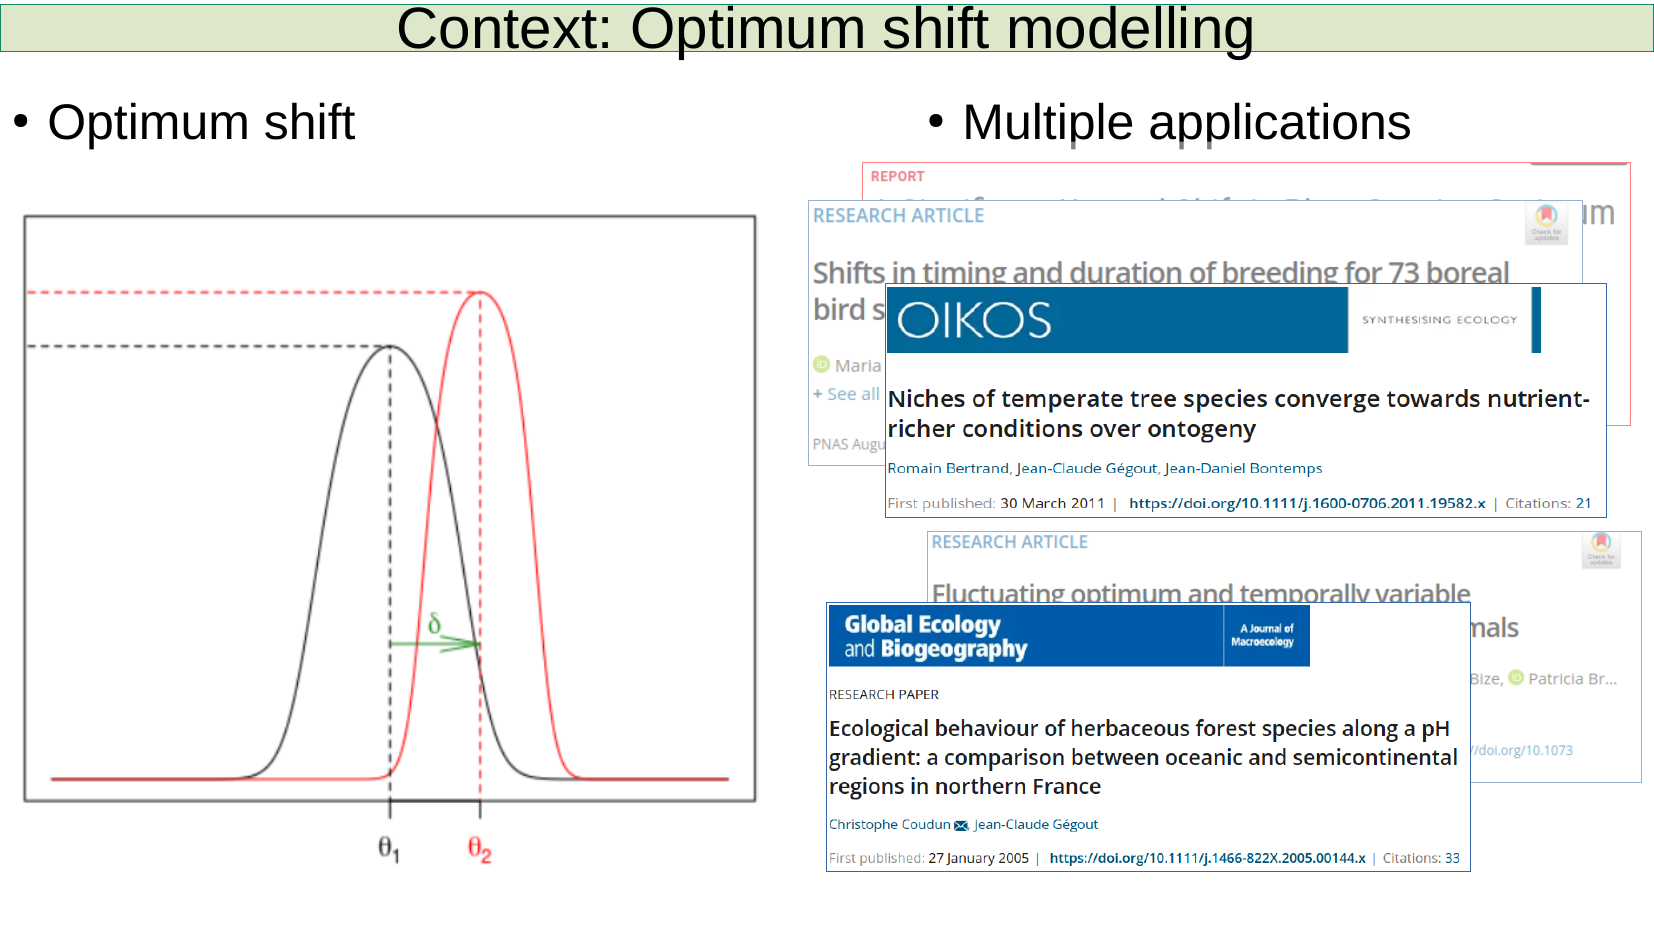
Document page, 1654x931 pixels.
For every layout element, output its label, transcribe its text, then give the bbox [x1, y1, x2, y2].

picture [11, 200, 768, 875]
list Optimum shift [11, 94, 449, 173]
text_box Context: Optimum shift modelling [0, 4, 1654, 52]
text_box [791, 141, 1654, 898]
picture [885, 283, 1607, 518]
list Multiple applications [927, 94, 1630, 141]
picture [826, 602, 1471, 872]
